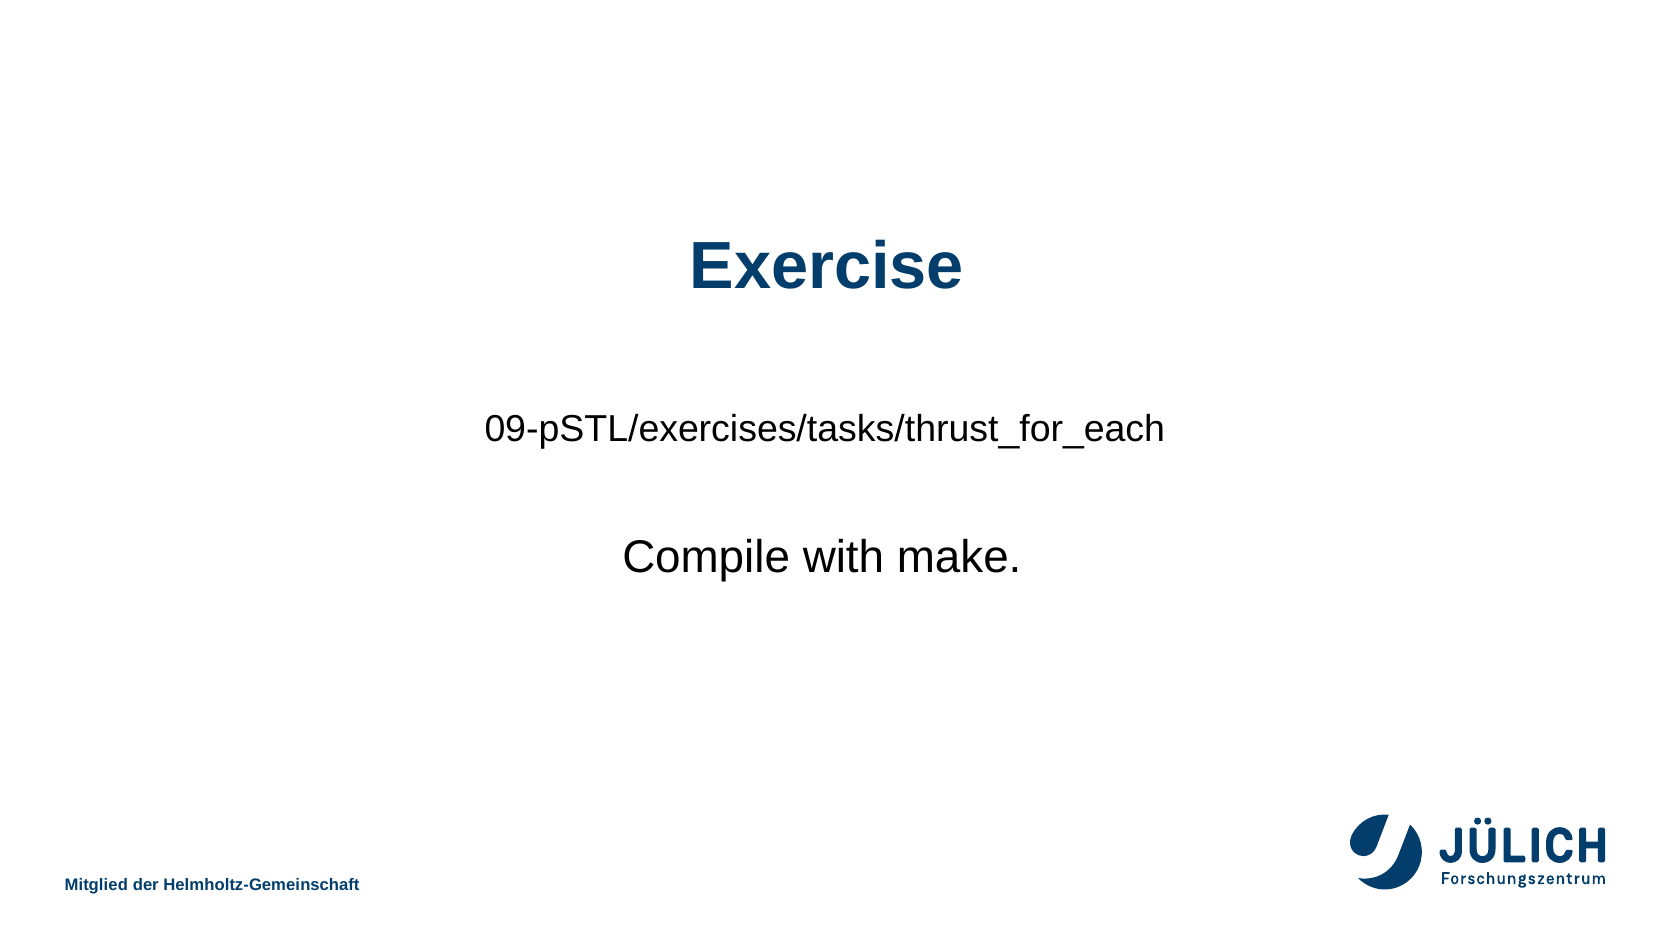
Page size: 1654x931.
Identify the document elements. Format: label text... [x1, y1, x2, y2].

text_box Compile with make. [607, 523, 1047, 594]
text_box 09-pSTL/exercises/tasks/thrust_for_each [469, 399, 1186, 505]
list Exercise [50, 217, 1604, 361]
